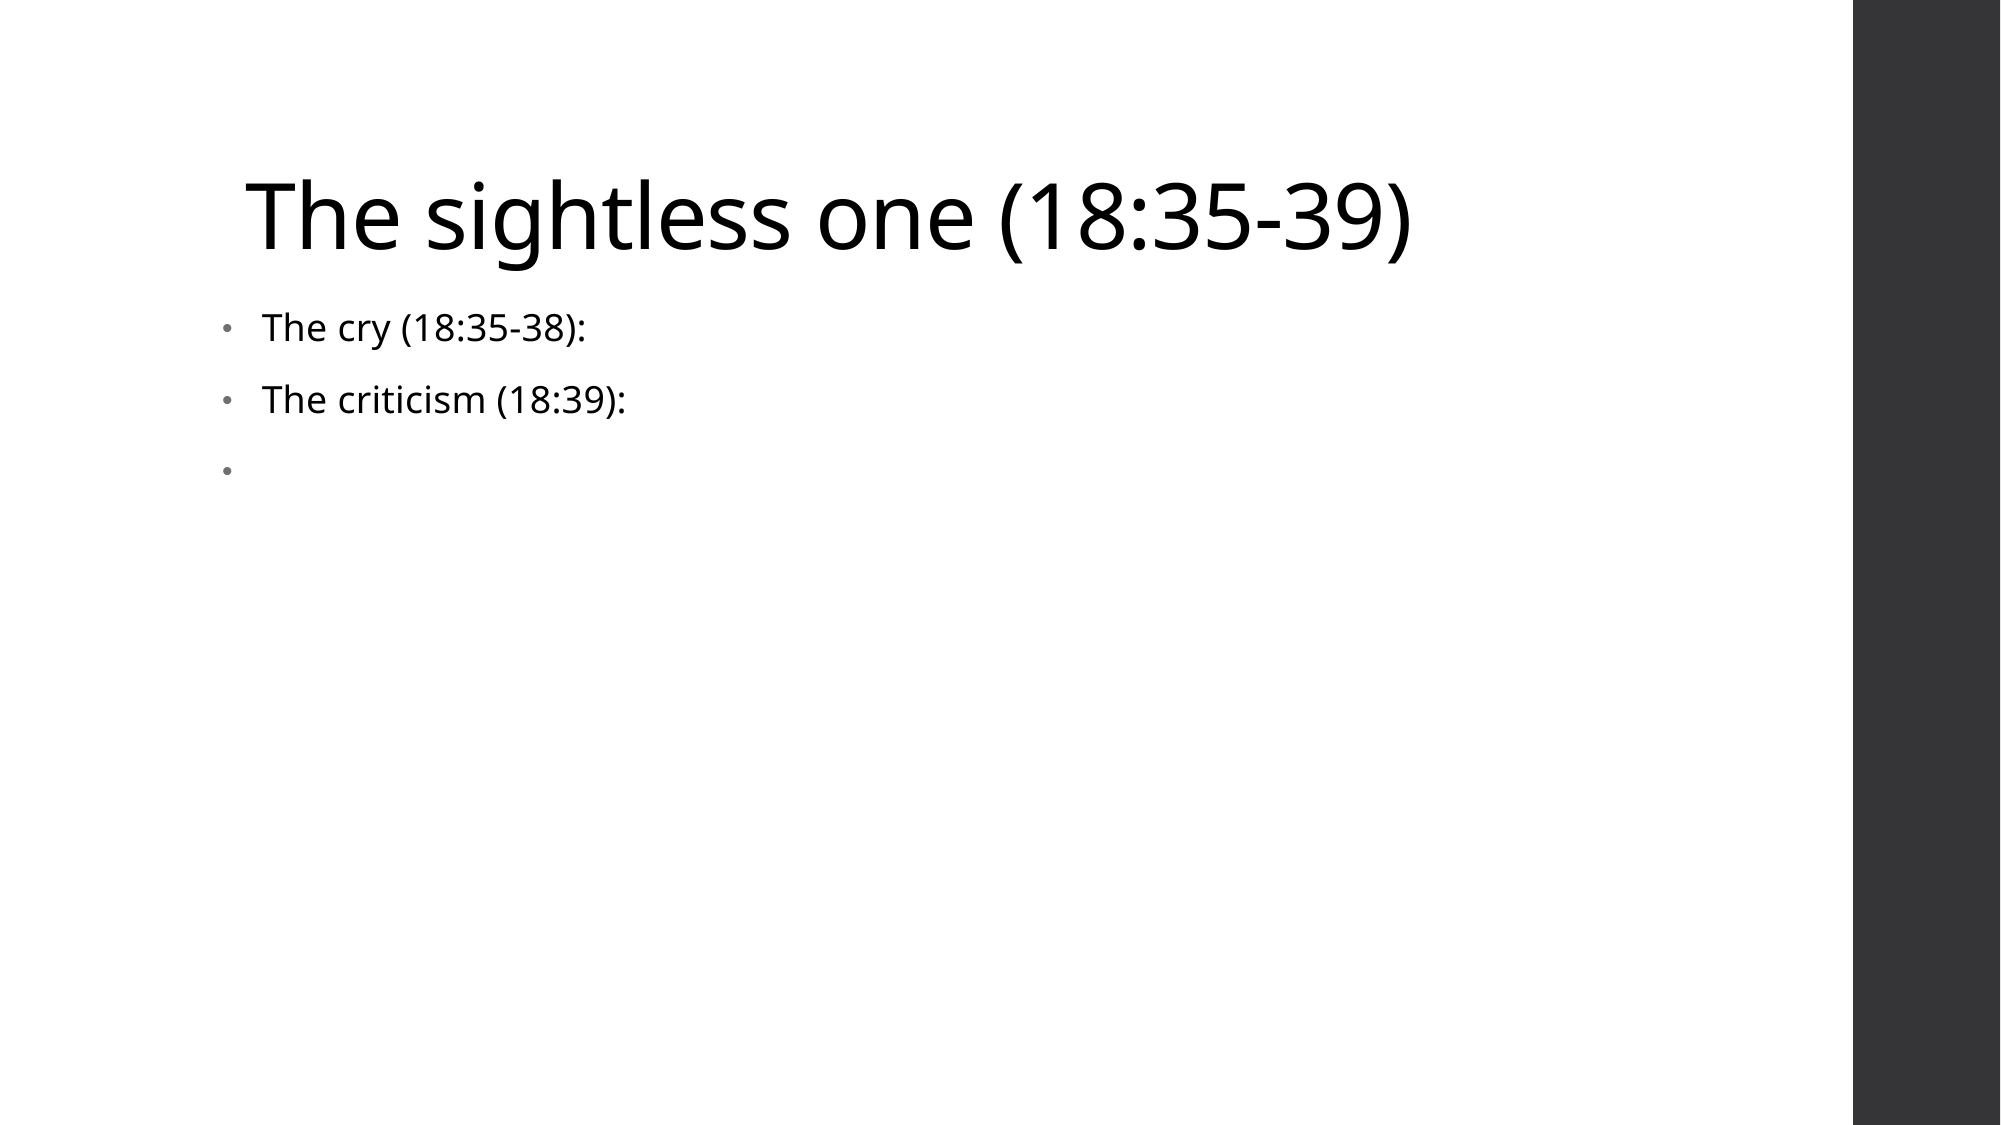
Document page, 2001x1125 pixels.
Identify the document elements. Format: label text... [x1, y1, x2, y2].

title The sightless one (18:35-39) [206, 60, 1797, 278]
list The cry (18:35-38): The criticism (18:39): [206, 299, 1617, 1014]
